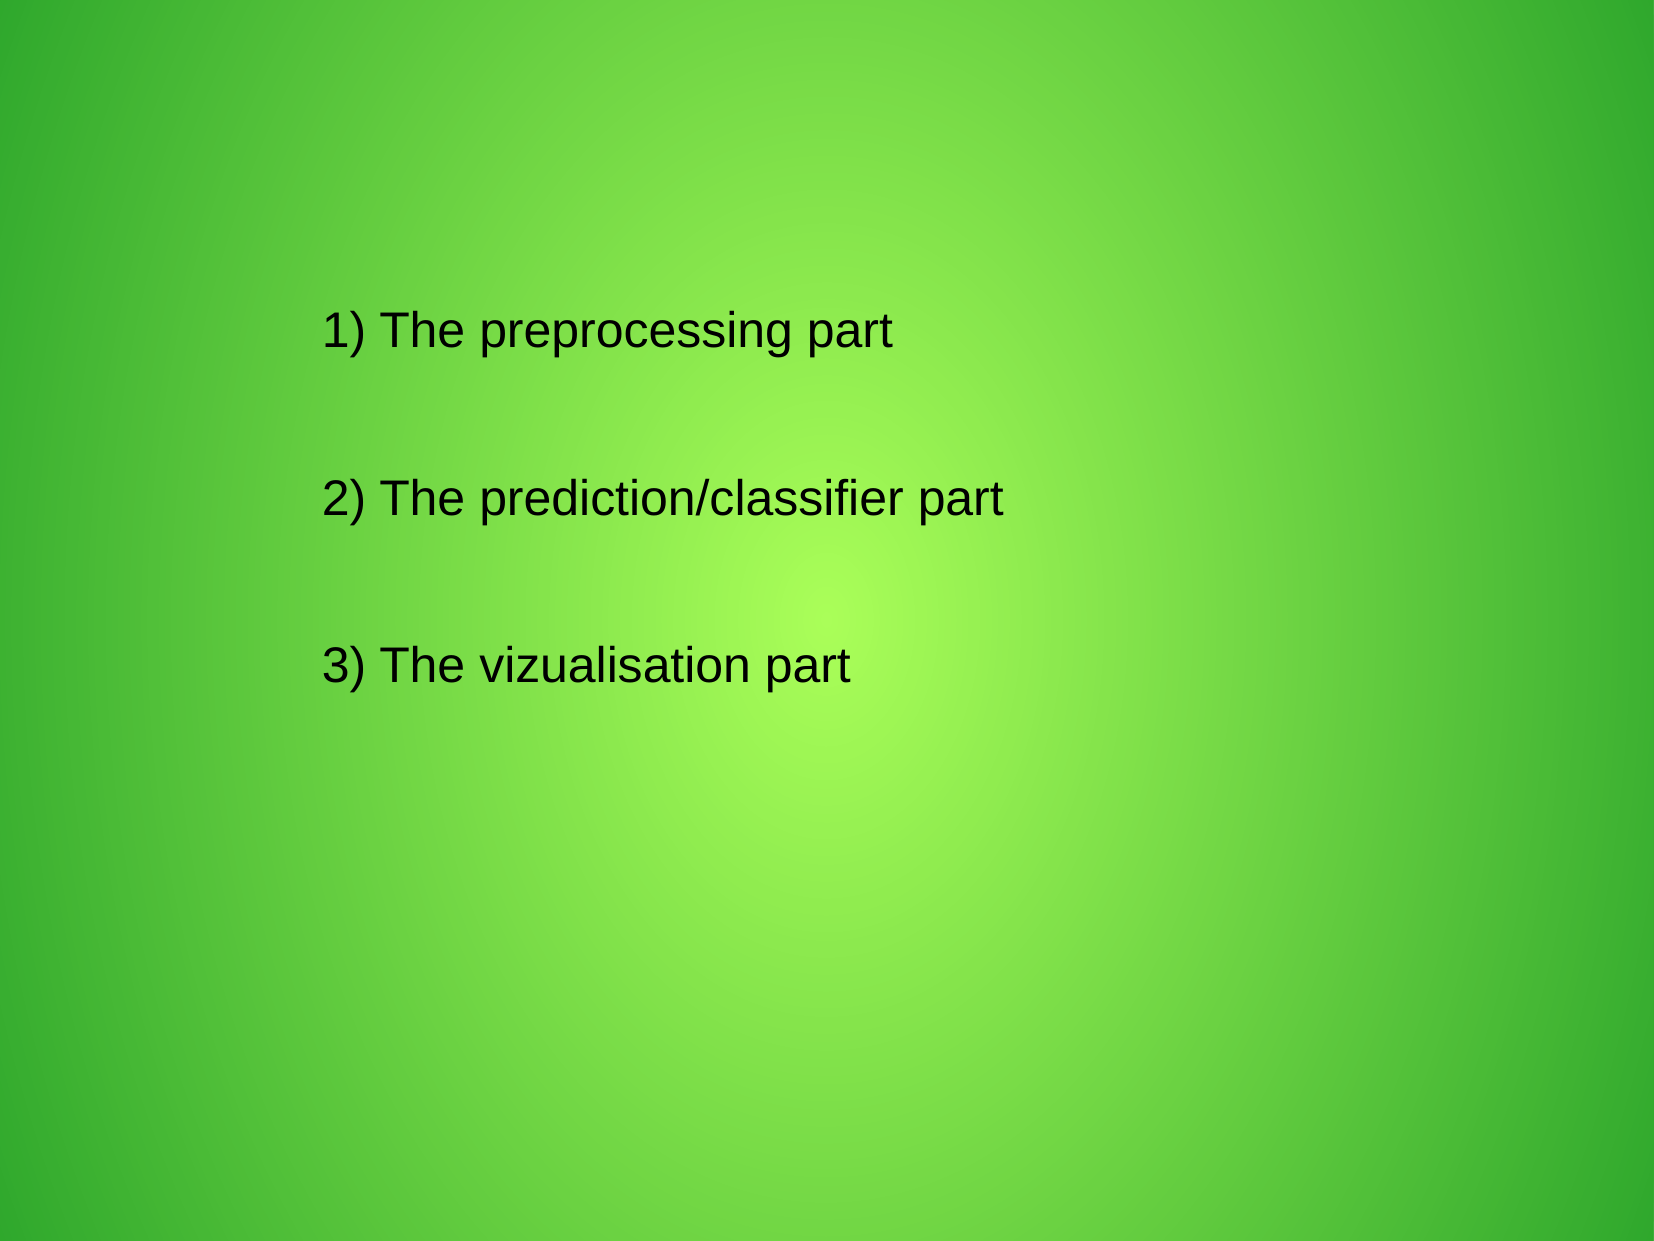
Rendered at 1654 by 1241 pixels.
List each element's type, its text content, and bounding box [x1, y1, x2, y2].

text_box 1) The preprocessing part 2) The prediction/classifier part 3) The vizualisation part [307, 295, 1020, 701]
